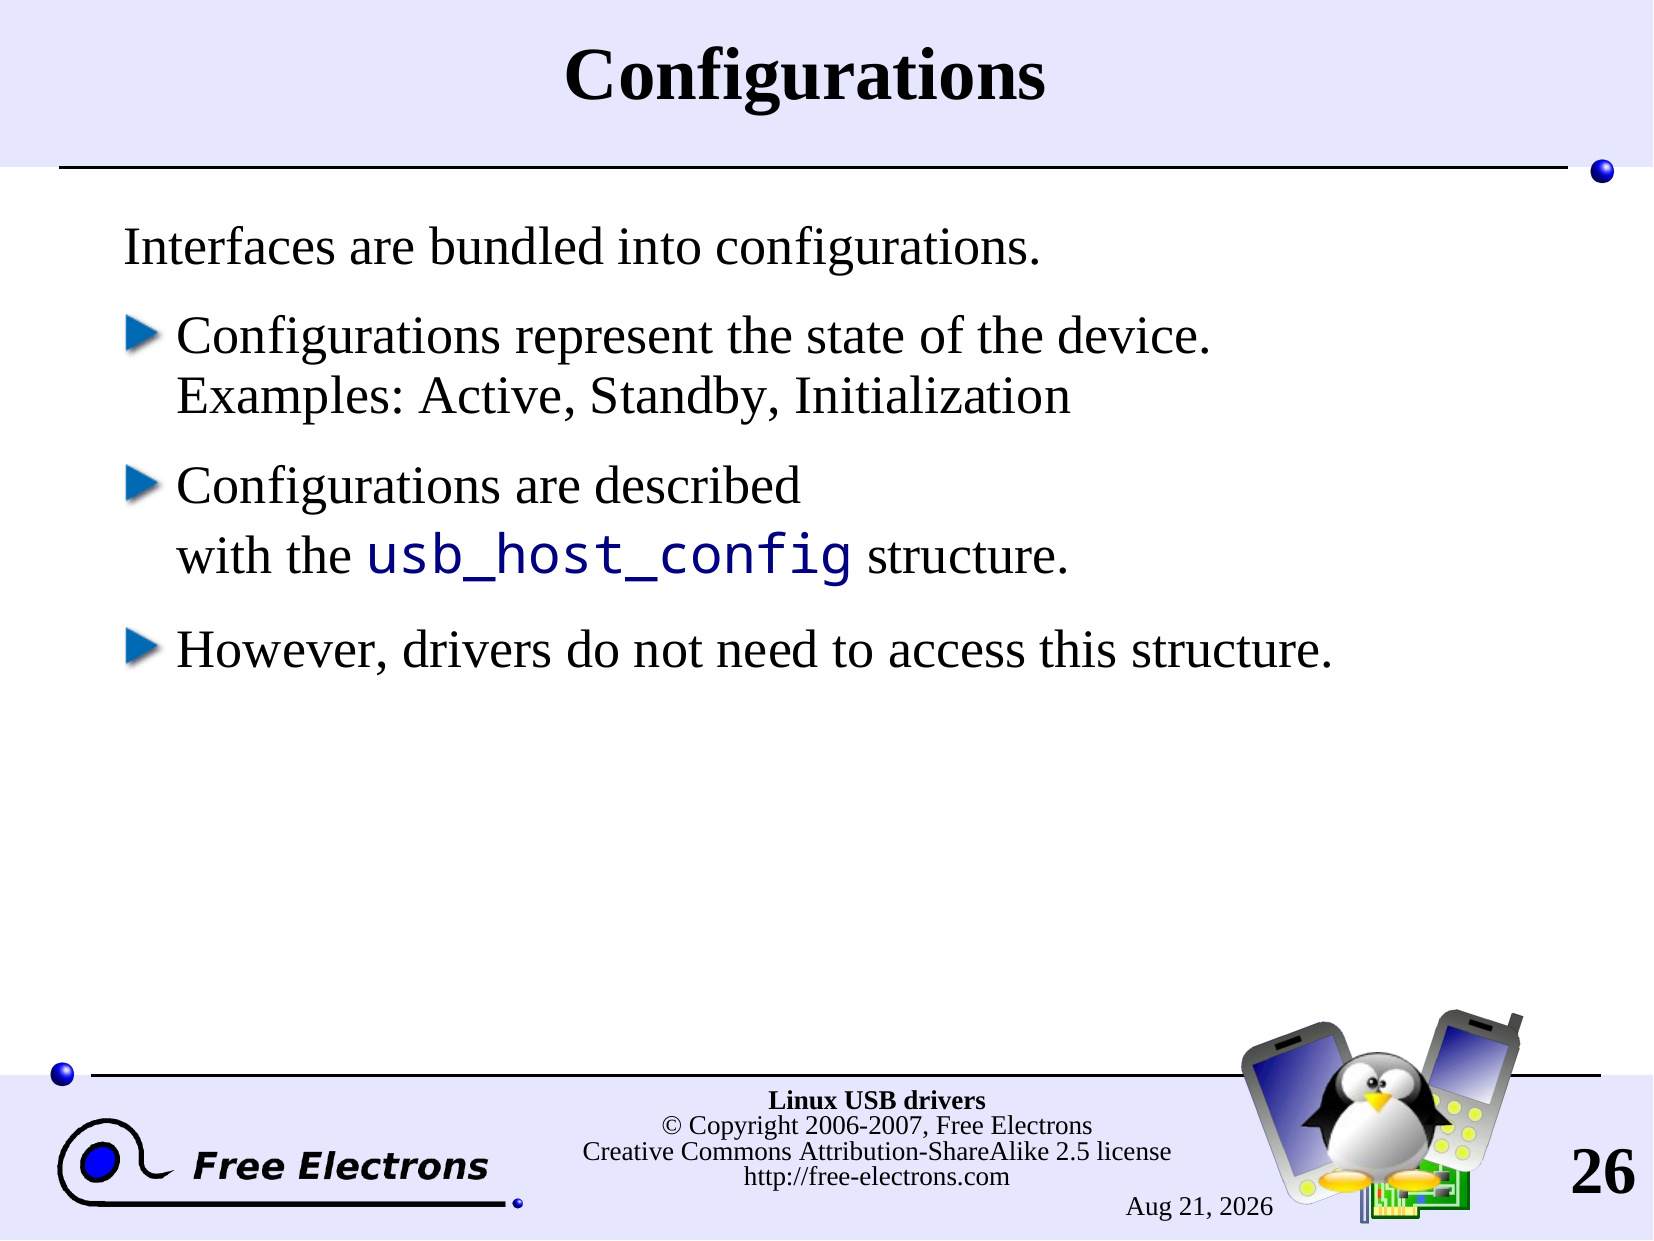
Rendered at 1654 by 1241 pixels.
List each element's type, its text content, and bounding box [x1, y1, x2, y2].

list Interfaces are bundled into configurations. Configurations represent the state of the device. Examples: Active, Standby, Initialization Configurations are described with the usb_host_config structure. However, drivers do not need to access this structure. [105, 216, 1518, 699]
picture [50, 1107, 527, 1216]
title Configurations [60, 25, 1551, 124]
picture [1225, 983, 1538, 1241]
